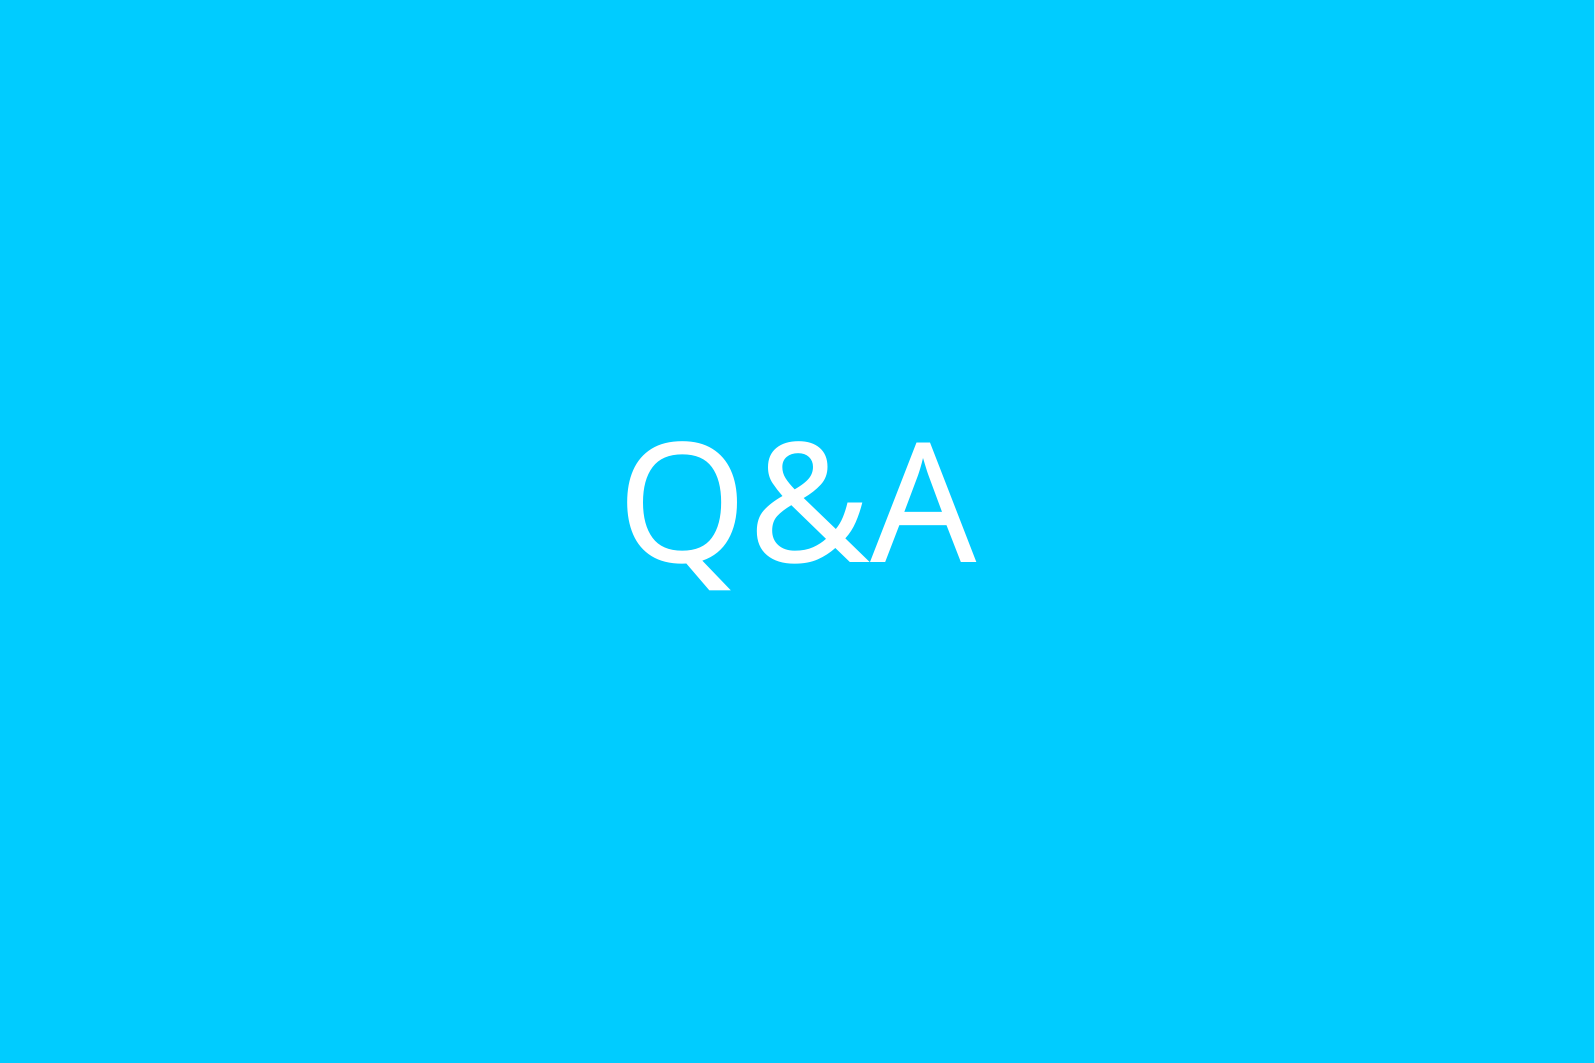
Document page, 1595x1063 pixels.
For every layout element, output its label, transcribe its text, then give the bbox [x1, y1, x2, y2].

text_box Q&A [79, 42, 1515, 951]
